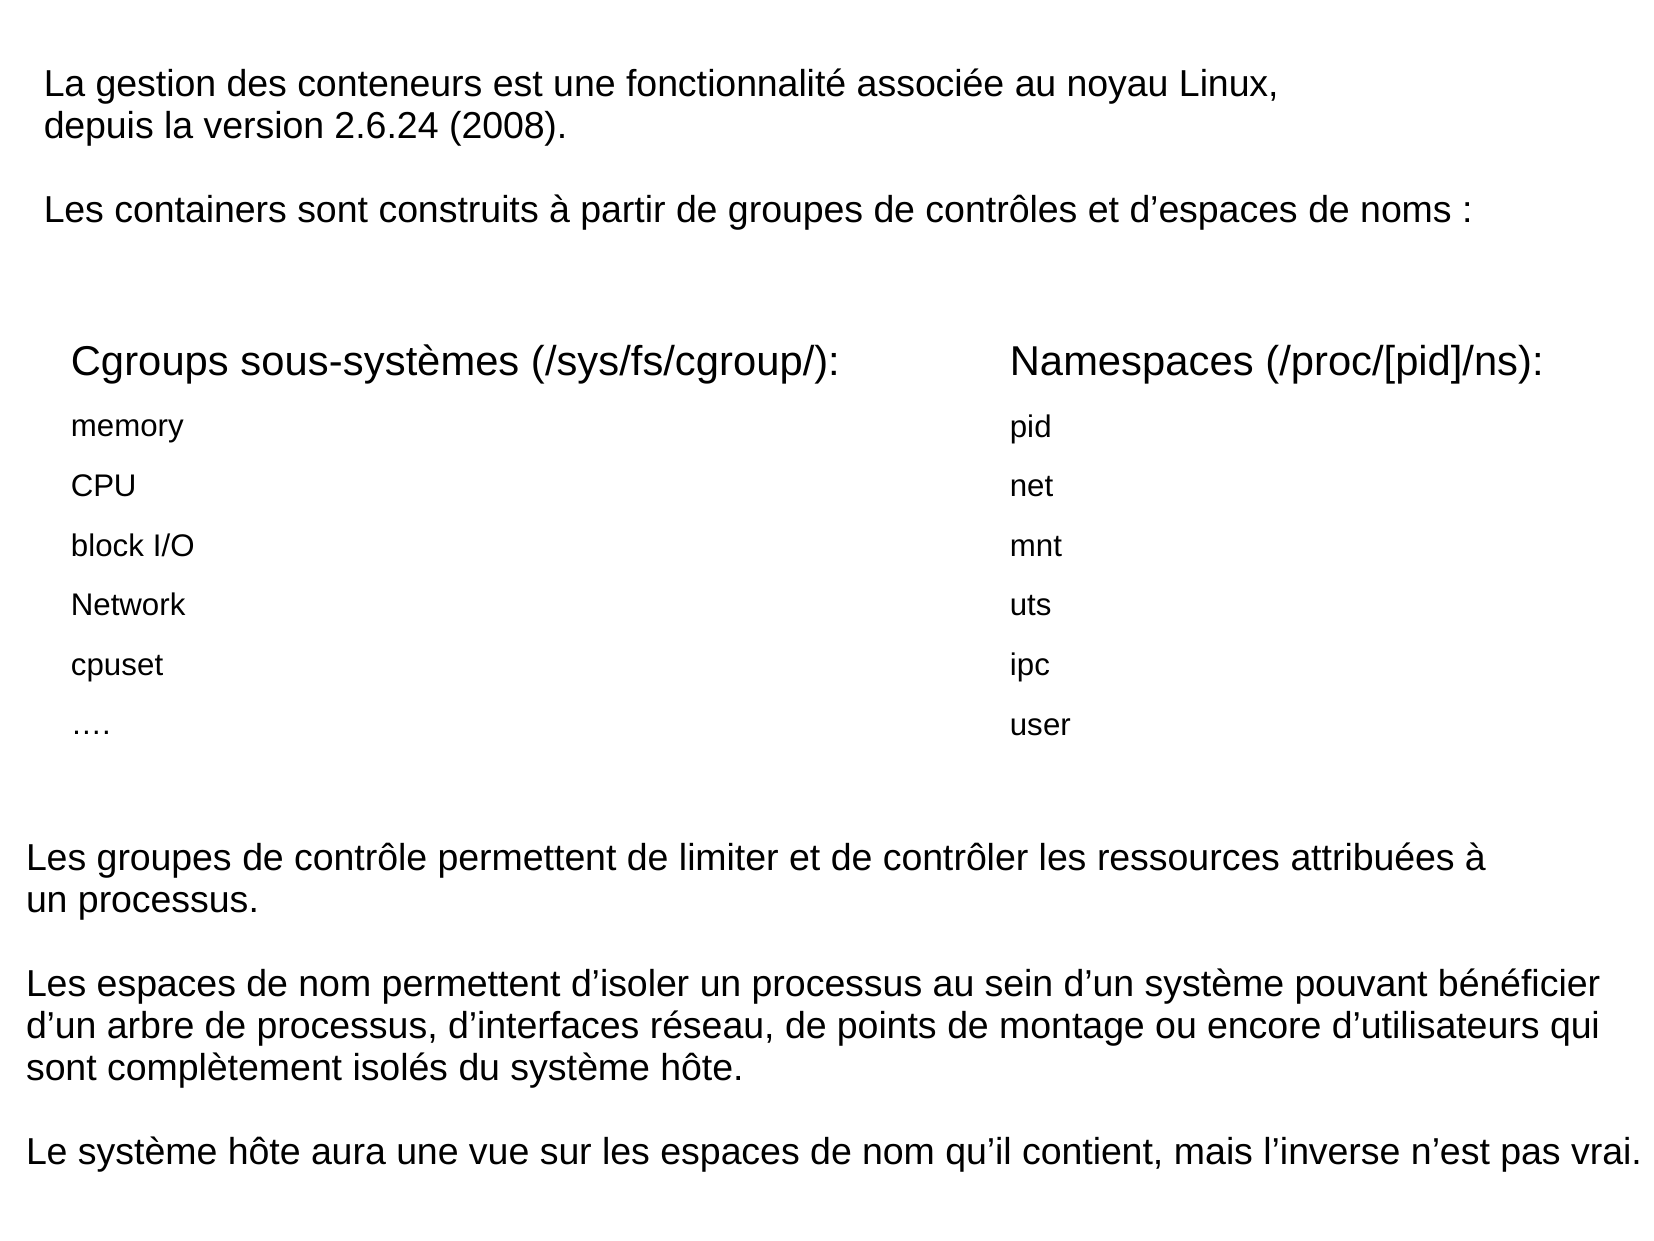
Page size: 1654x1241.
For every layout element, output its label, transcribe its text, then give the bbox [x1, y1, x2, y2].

text_box Namespaces (/proc/[pid]/ns): pid net mnt uts ipc user [1009, 337, 1554, 829]
subtitle Cgroups sous-systèmes (/sys/fs/cgroup/): memory CPU block I/O Network cpuset …. [70, 337, 863, 829]
text_box La gestion des conteneurs est une fonctionnalité associée au noyau Linux, depuis la version 2.6.24 (2008). Les containers sont construits à partir de groupes de contrôles et d’espaces de noms : [29, 55, 1613, 239]
text_box Les groupes de contrôle permettent de limiter et de contrôler les ressources attribuées à un processus. Les espaces de nom permettent d’isoler un processus au sein d’un système pouvant bénéficier d’un arbre de processus, d’interfaces réseau, de points de montage ou encore d’utilisateurs qui sont complètement isolés du système hôte. Le système hôte aura une vue sur les espaces de nom qu’il contient, mais l’inverse n’est pas vrai. [11, 829, 1654, 1180]
